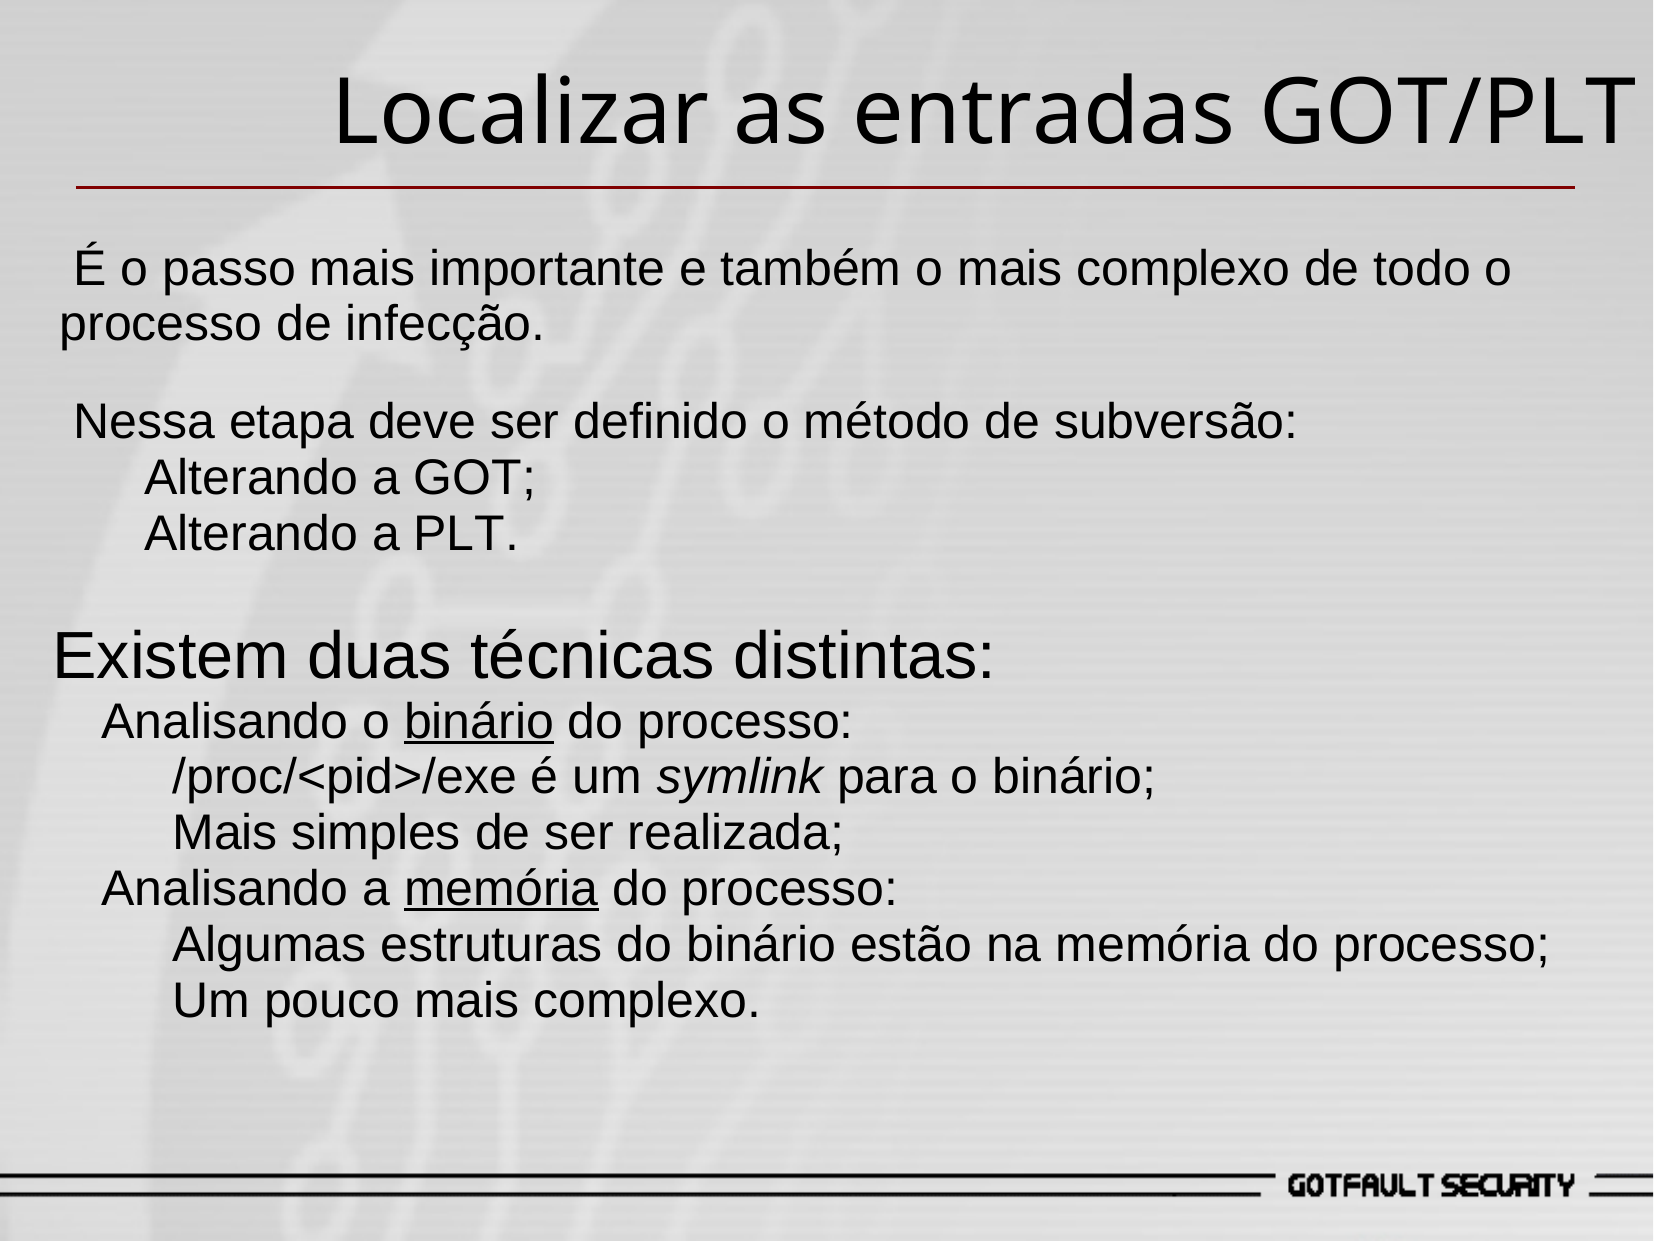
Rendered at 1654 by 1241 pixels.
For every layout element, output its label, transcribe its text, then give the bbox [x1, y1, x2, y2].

picture [0, 0, 1654, 1241]
text_box Localizar as entradas GOT/PLT [15, 37, 1653, 196]
text_box Nessa etapa deve ser definido o método de subversão: Alterando a GOT; Alterando a PLT. [45, 386, 1591, 587]
text_box Existem duas técnicas distintas: Analisando o binário do processo: /proc/<pid>/exe é um symlink para o binário; Mais simples de ser realizada; Analisando a memória do processo: Algumas estruturas do binário estão na memória do processo; Um pouco mais complexo. [37, 610, 1613, 1083]
text_box É o passo mais importante e também o mais complexo de todo o processo de infecção. [45, 232, 1591, 372]
